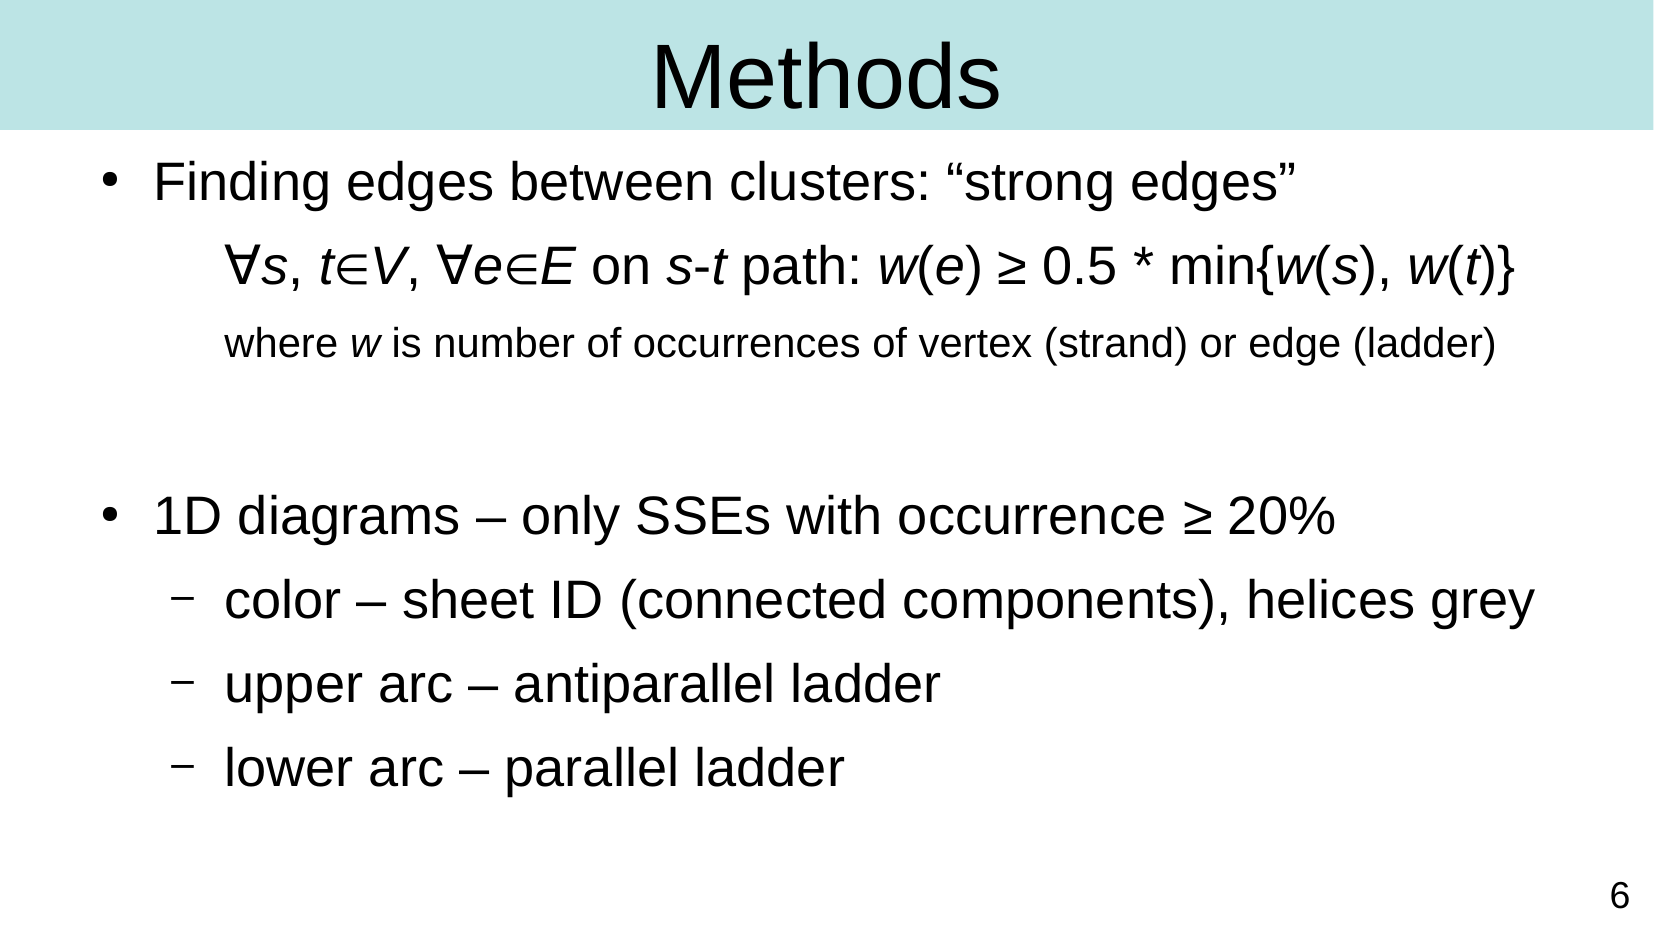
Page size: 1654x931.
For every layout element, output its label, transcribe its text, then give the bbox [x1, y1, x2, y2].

text_box [0, 0, 1654, 130]
list Finding edges between clusters: “strong edges” ∀s, t∈V, ∀e∈E on s-t path: w(e) ≥ 0.5 * min{w(s), w(t)} where w is number of occurrences of vertex (strand) or edge (ladder) 1D diagrams – only SSEs with occurrence ≥ 20% color – sheet ID (connected components), helices grey upper arc – antiparallel ladder lower arc – parallel ladder [82, 151, 1571, 889]
title Methods [82, 11, 1571, 142]
text_box <number> [1444, 866, 1646, 924]
